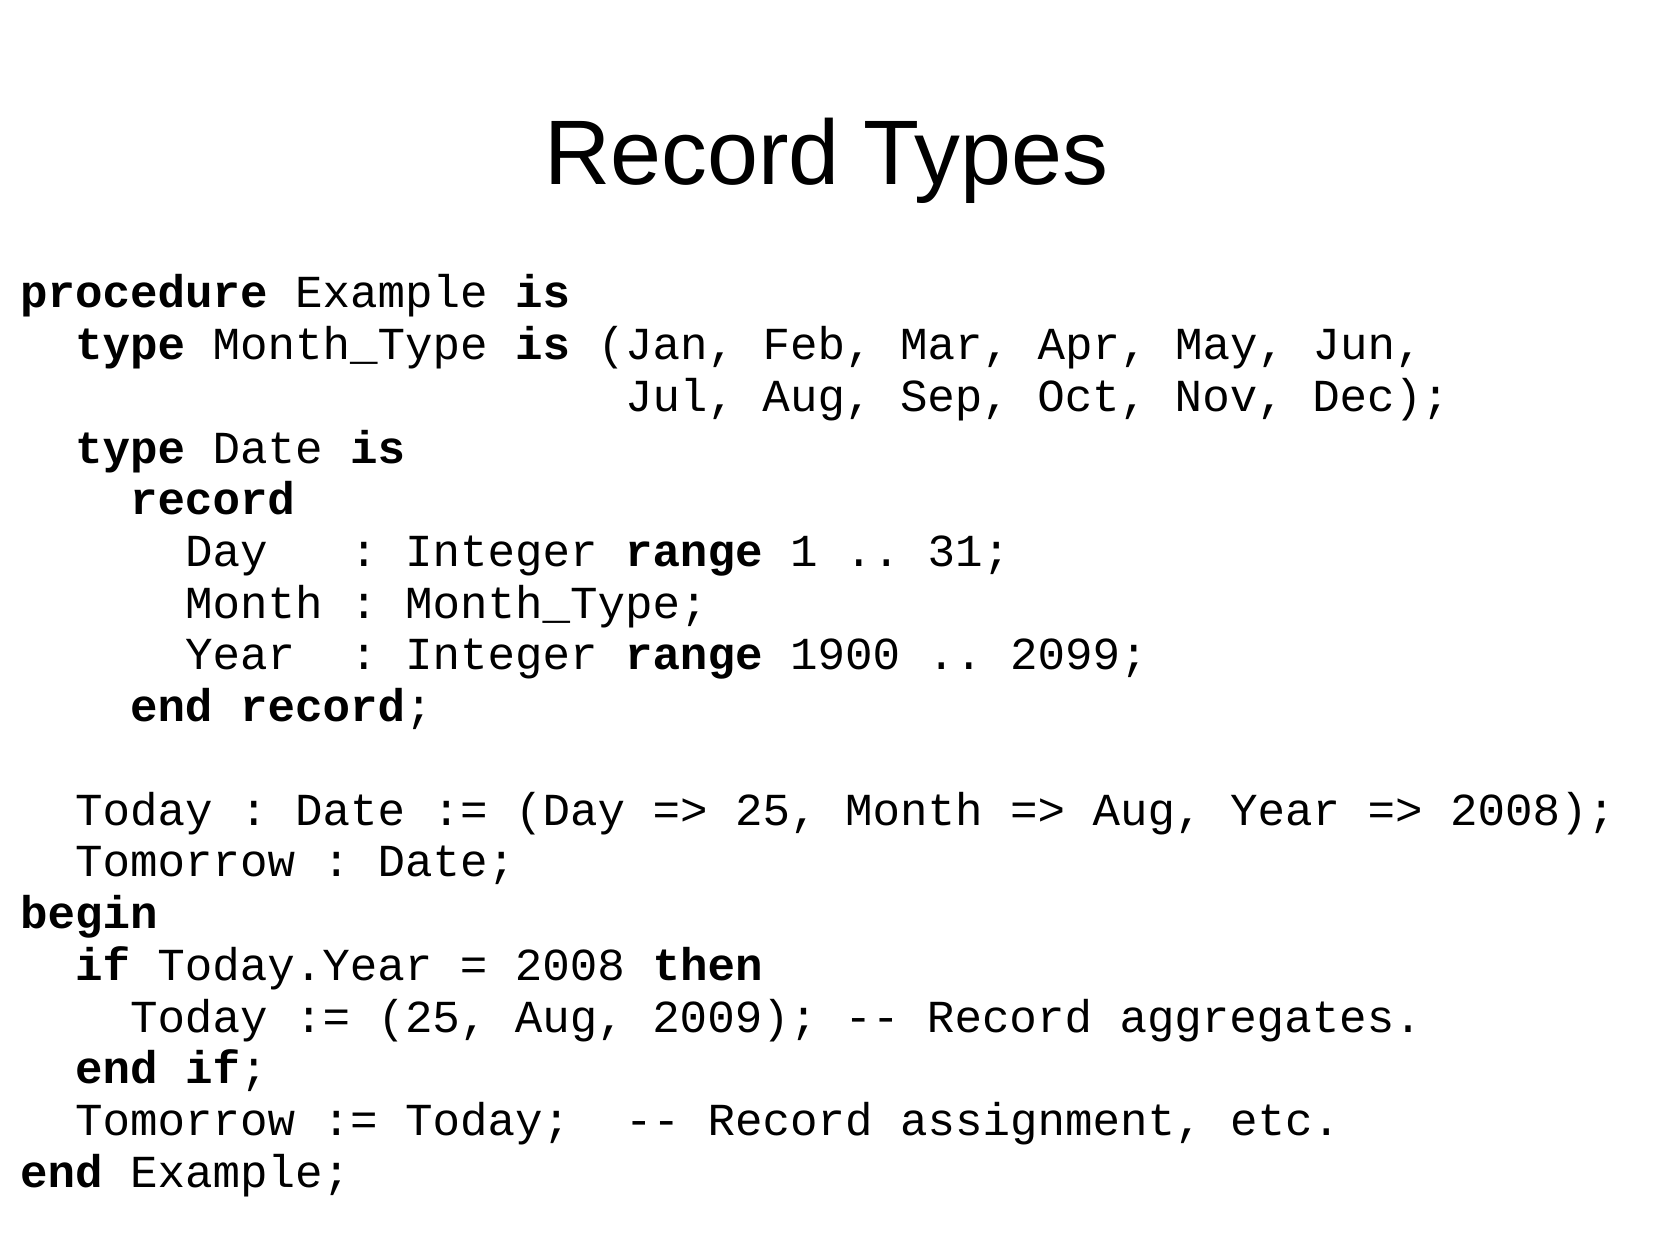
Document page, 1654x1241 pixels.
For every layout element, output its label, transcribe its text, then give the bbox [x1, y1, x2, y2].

title Record Types [82, 56, 1571, 250]
text_box procedure Example is type Month_Type is (Jan, Feb, Mar, Apr, May, Jun, Jul, Aug, Sep, Oct, Nov, Dec); type Date is record Day : Integer range 1 .. 31; Month : Month_Type; Year : Integer range 1900 .. 2099; end record; Today : Date := (Day => 25, Month => Aug, Year => 2008); Tomorrow : Date; begin if Today.Year = 2008 then Today := (25, Aug, 2009); -- Record aggregates. end if; Tomorrow := Today; -- Record assignment, etc. end Example; [5, 262, 1630, 1188]
